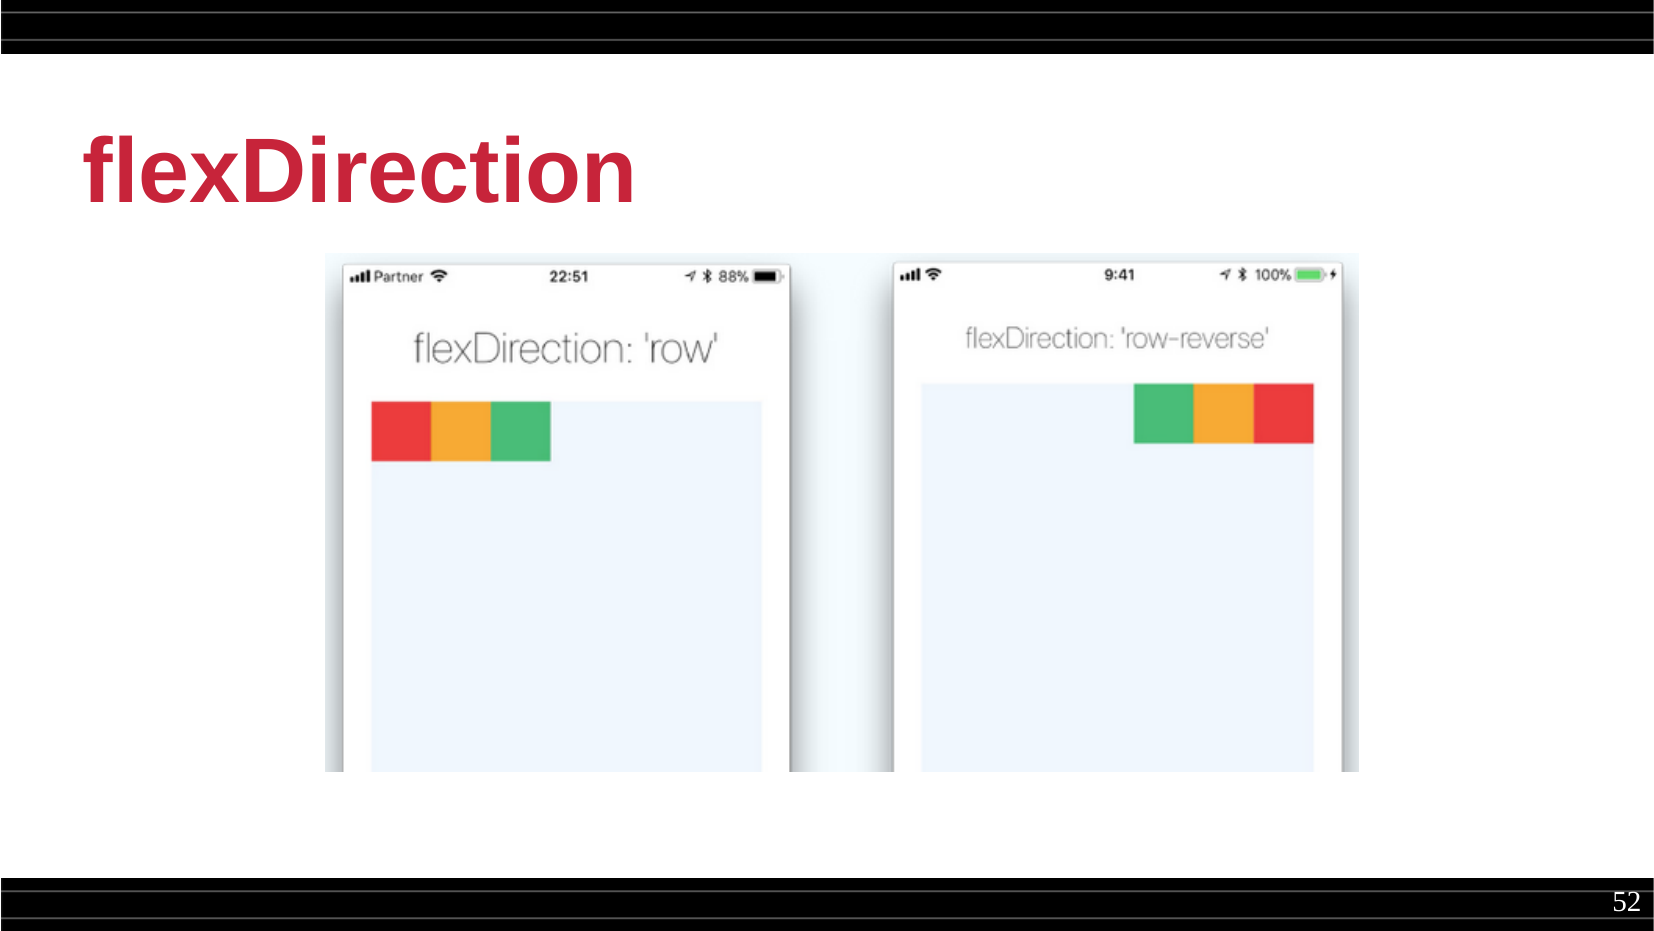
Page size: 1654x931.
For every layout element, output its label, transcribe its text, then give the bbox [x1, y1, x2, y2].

picture [1, 878, 1654, 931]
title flexDirection [82, 92, 1571, 249]
picture [325, 253, 1359, 772]
picture [1, 0, 1654, 54]
